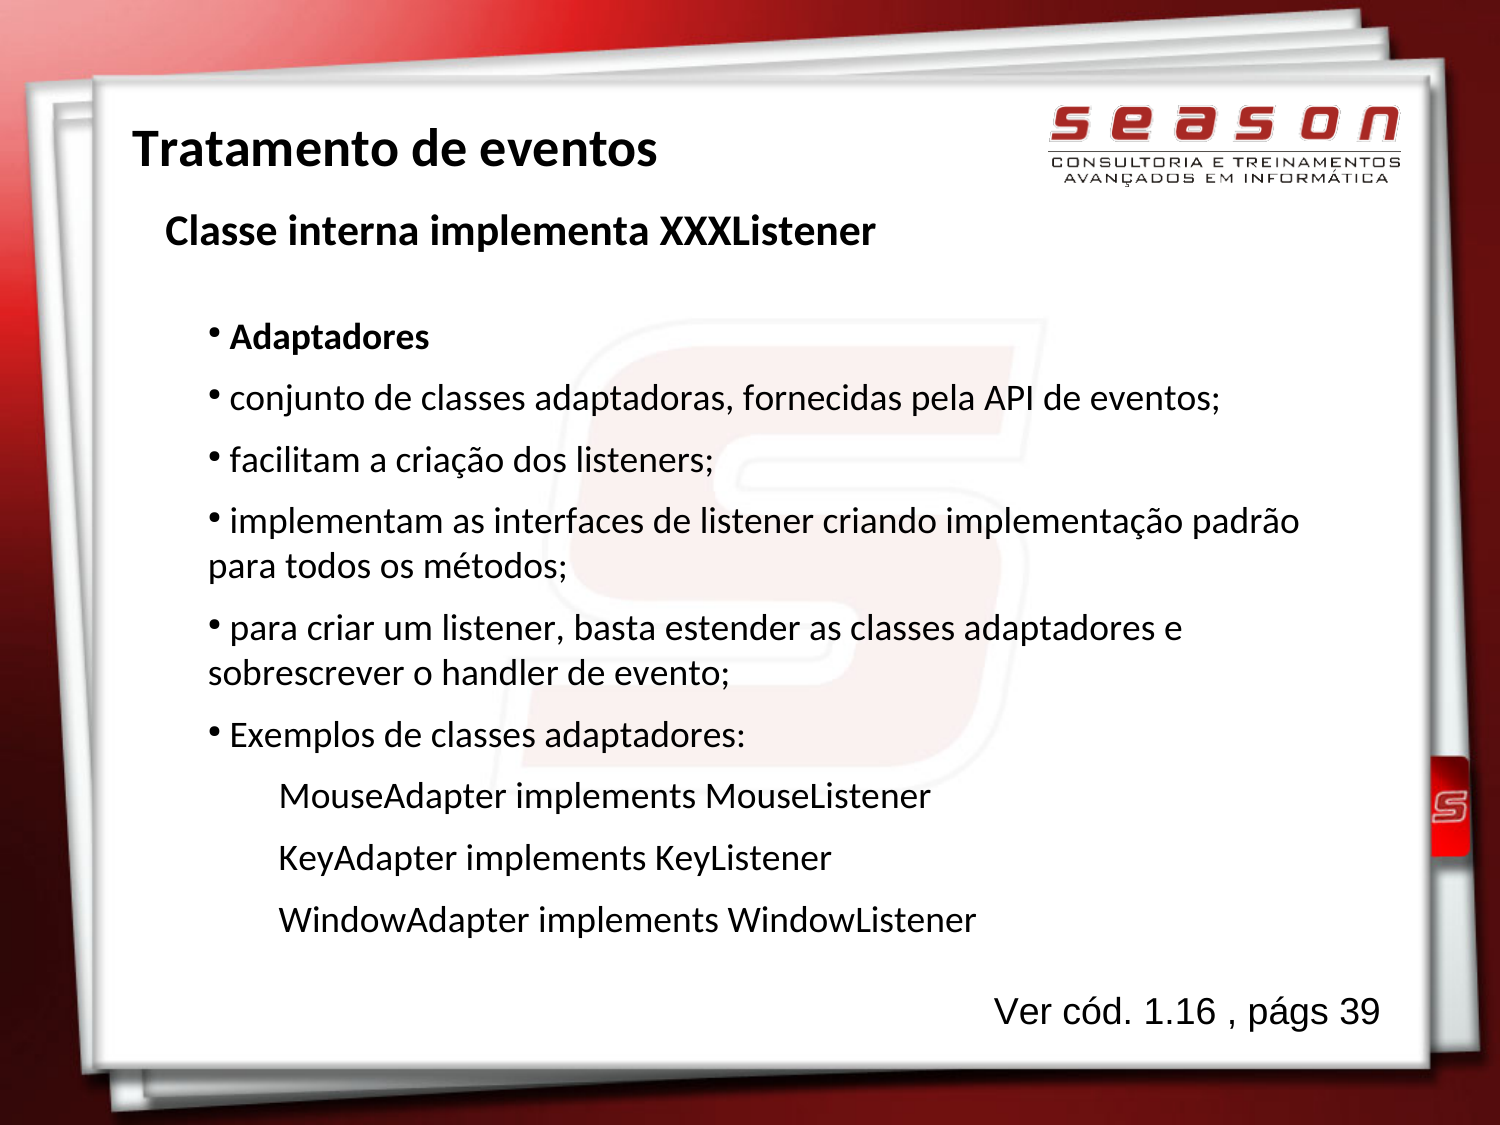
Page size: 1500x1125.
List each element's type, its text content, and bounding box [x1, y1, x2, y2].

text_box Ver cód. 1.16 , págs 39 [708, 979, 1396, 1040]
picture [0, 0, 1500, 1125]
title Tratamento de eventos [118, 33, 1394, 257]
text_box Adaptadores conjunto de classes adaptadoras, fornecidas pela API de eventos; facilitam a criação dos listeners; implementam as interfaces de listener criando implementação padrão para todos os métodos; para criar um listener, basta estender as classes adaptadores e sobrescrever o handler de evento; Exemplos de classes adaptadores: MouseAdapter implements MouseListener KeyAdapter implements KeyListener WindowAdapter implements WindowListener [207, 289, 1328, 963]
text_box Classe interna implementa XXXListener [165, 201, 1240, 255]
